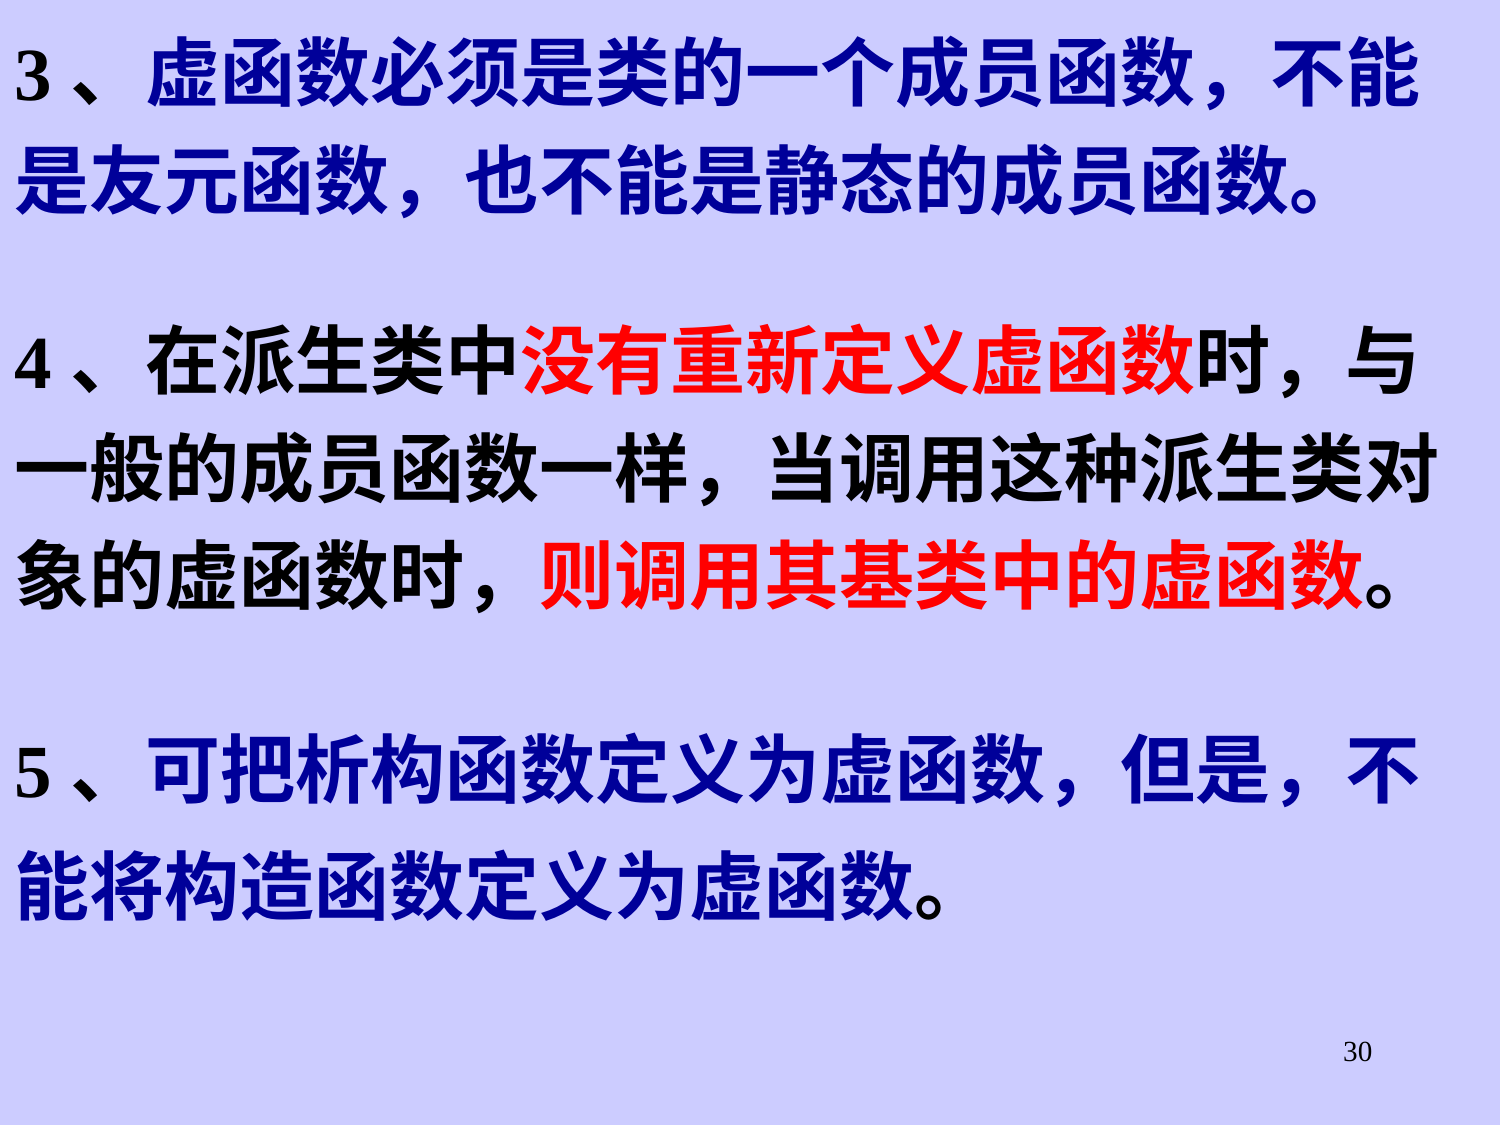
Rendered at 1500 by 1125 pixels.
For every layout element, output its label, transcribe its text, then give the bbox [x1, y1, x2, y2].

text_box <编号> [1074, 1025, 1388, 1101]
text_box 3、虚函数必须是类的一个成员函数，不能是友元函数，也不能是静态的成员函数。 [0, 0, 1500, 232]
text_box 4、在派生类中没有重新定义虚函数时，与一般的成员函数一样，当调用这种派生类对象的虚函数时，则调用其基类中的虚函数。 [0, 287, 1500, 627]
text_box 5、可把析构函数定义为虚函数，但是，不能将构造函数定义为虚函数。 [0, 687, 1500, 937]
